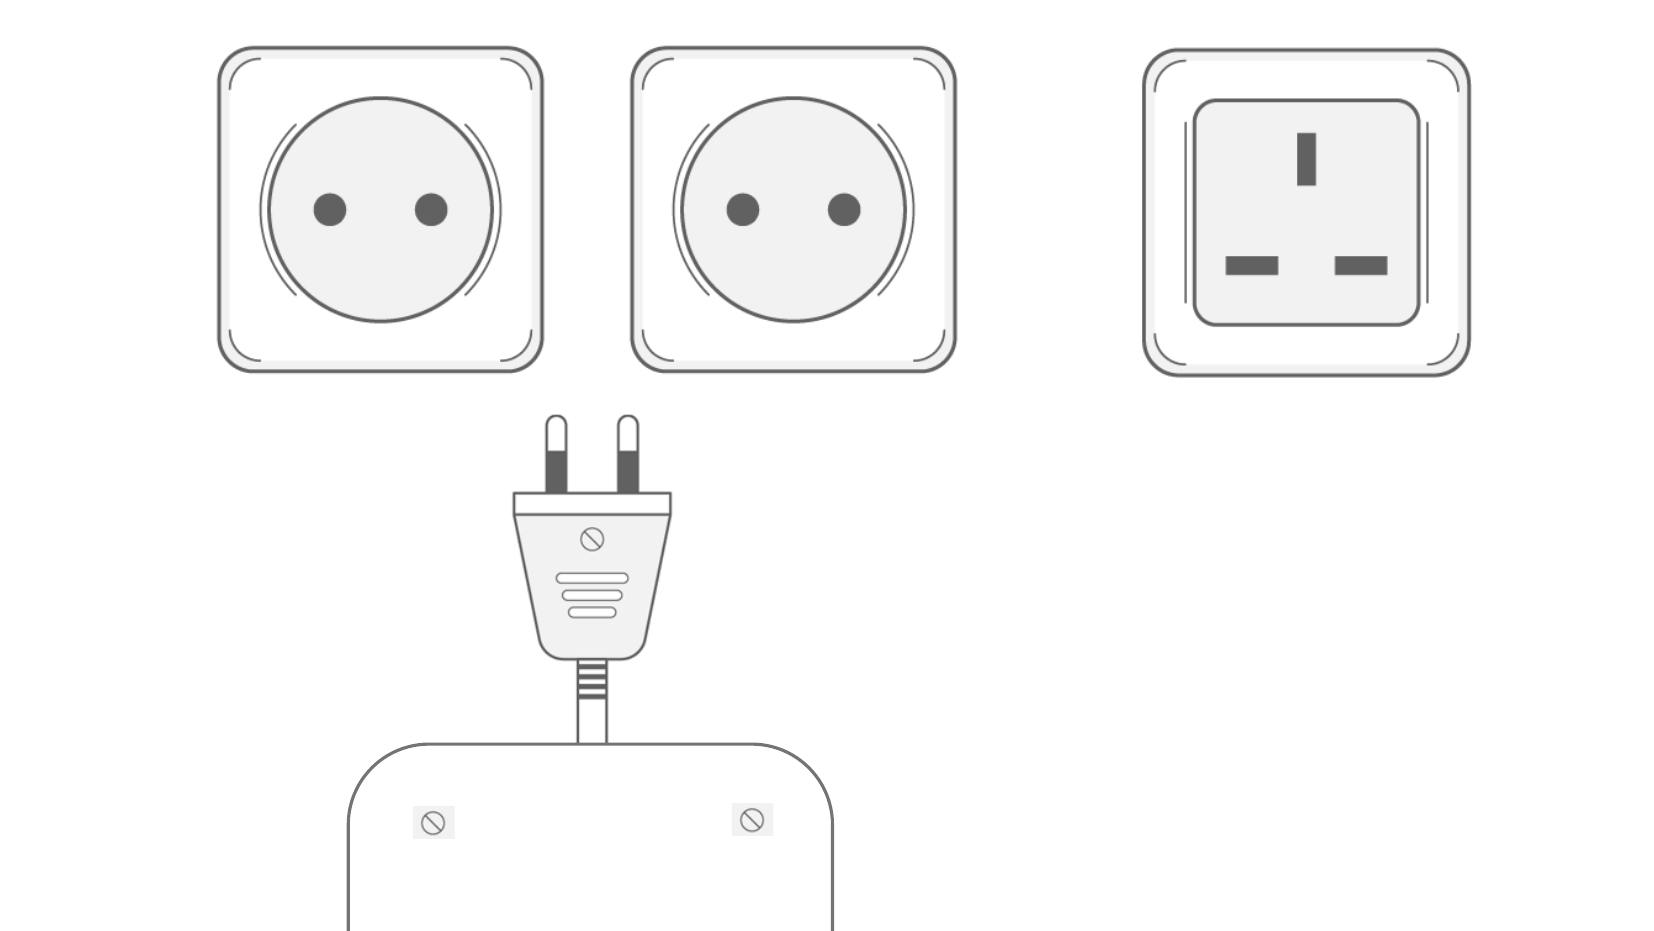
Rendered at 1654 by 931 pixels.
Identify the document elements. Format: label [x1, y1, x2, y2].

picture [188, 11, 981, 744]
text_box [348, 744, 833, 931]
picture [413, 806, 455, 839]
picture [731, 803, 774, 836]
picture [1122, 0, 1489, 414]
